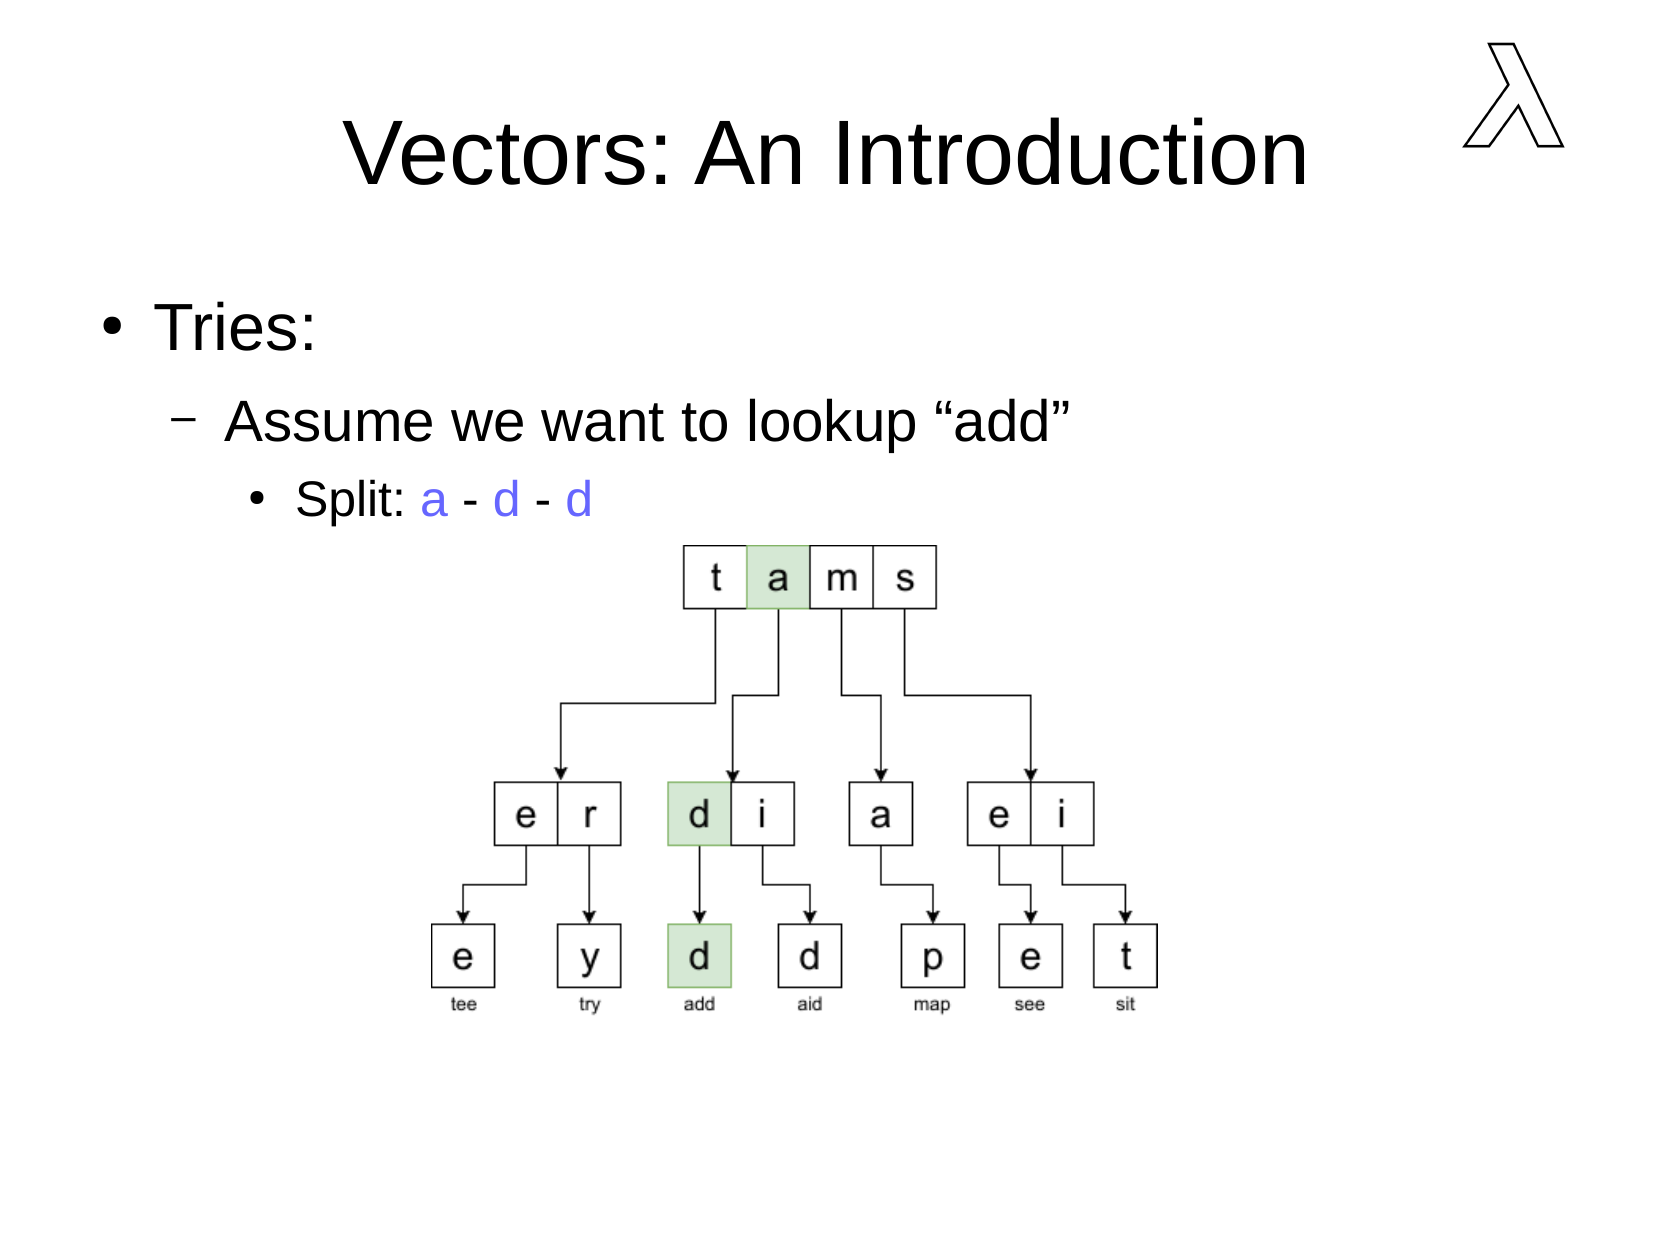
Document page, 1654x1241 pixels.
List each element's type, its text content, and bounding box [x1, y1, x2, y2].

title Vectors: An Introduction [82, 49, 1571, 257]
picture [431, 545, 1158, 1021]
list Tries: Assume we want to lookup “add” Split: a - d - d [82, 290, 1571, 1010]
picture [1440, 40, 1587, 151]
